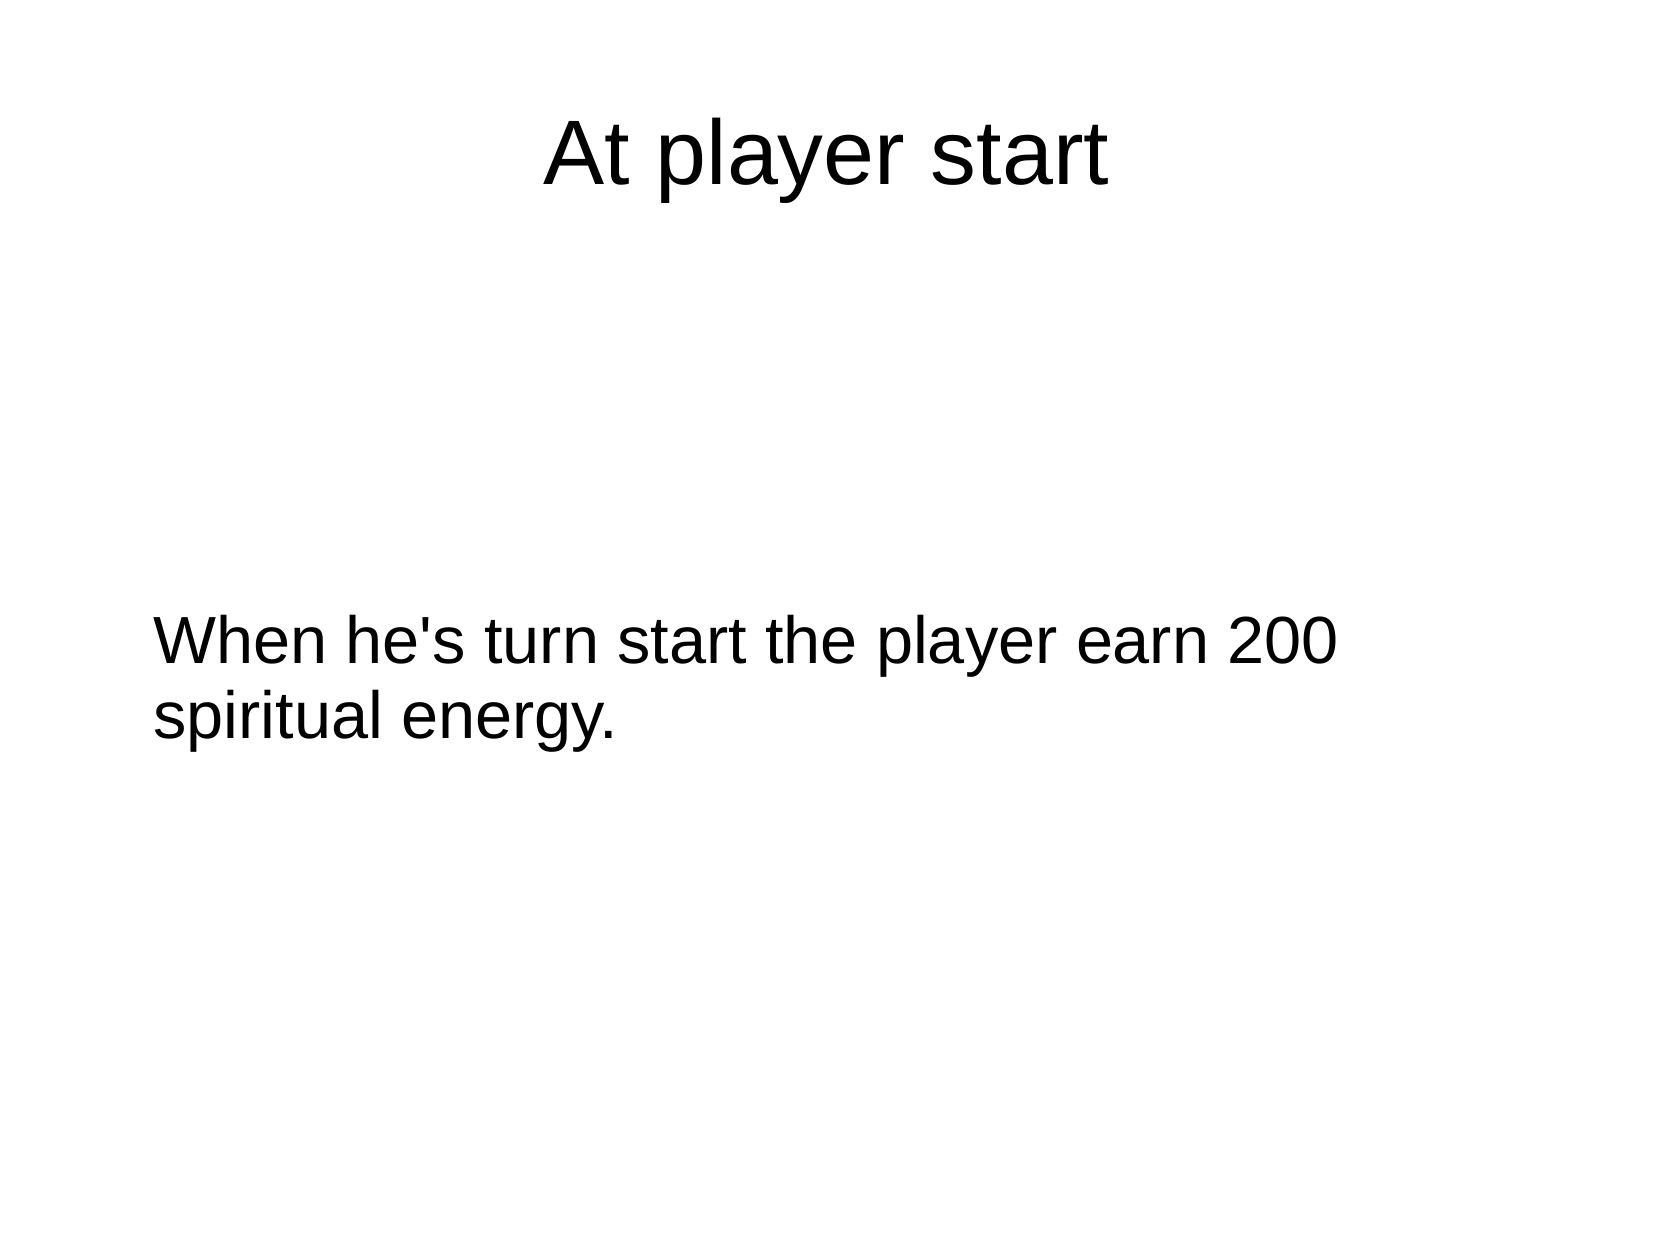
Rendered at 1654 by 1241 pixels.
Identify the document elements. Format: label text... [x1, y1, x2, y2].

title At player start [82, 49, 1571, 257]
list When he's turn start the player earn 200 spiritual energy. [82, 290, 1571, 1109]
